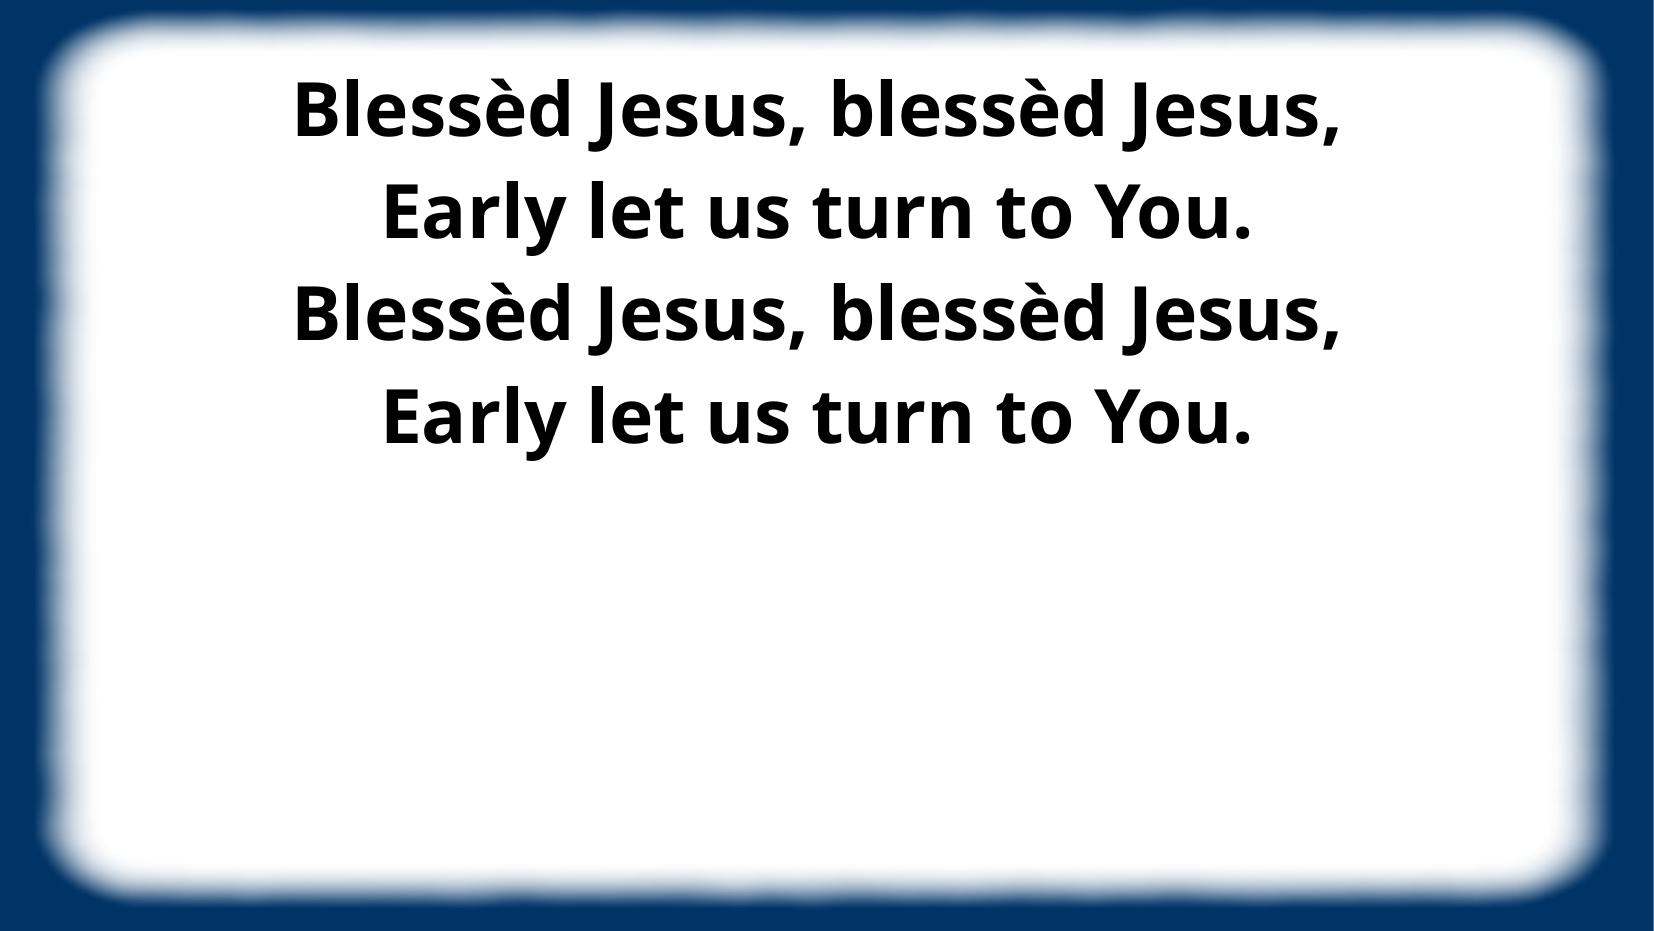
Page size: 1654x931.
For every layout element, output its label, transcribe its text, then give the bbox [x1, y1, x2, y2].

picture [0, 0, 1654, 931]
text_box Blessèd Jesus, blessèd Jesus, Early let us turn to You. Blessèd Jesus, blessèd Jesus, Early let us turn to You. [90, 48, 1546, 463]
